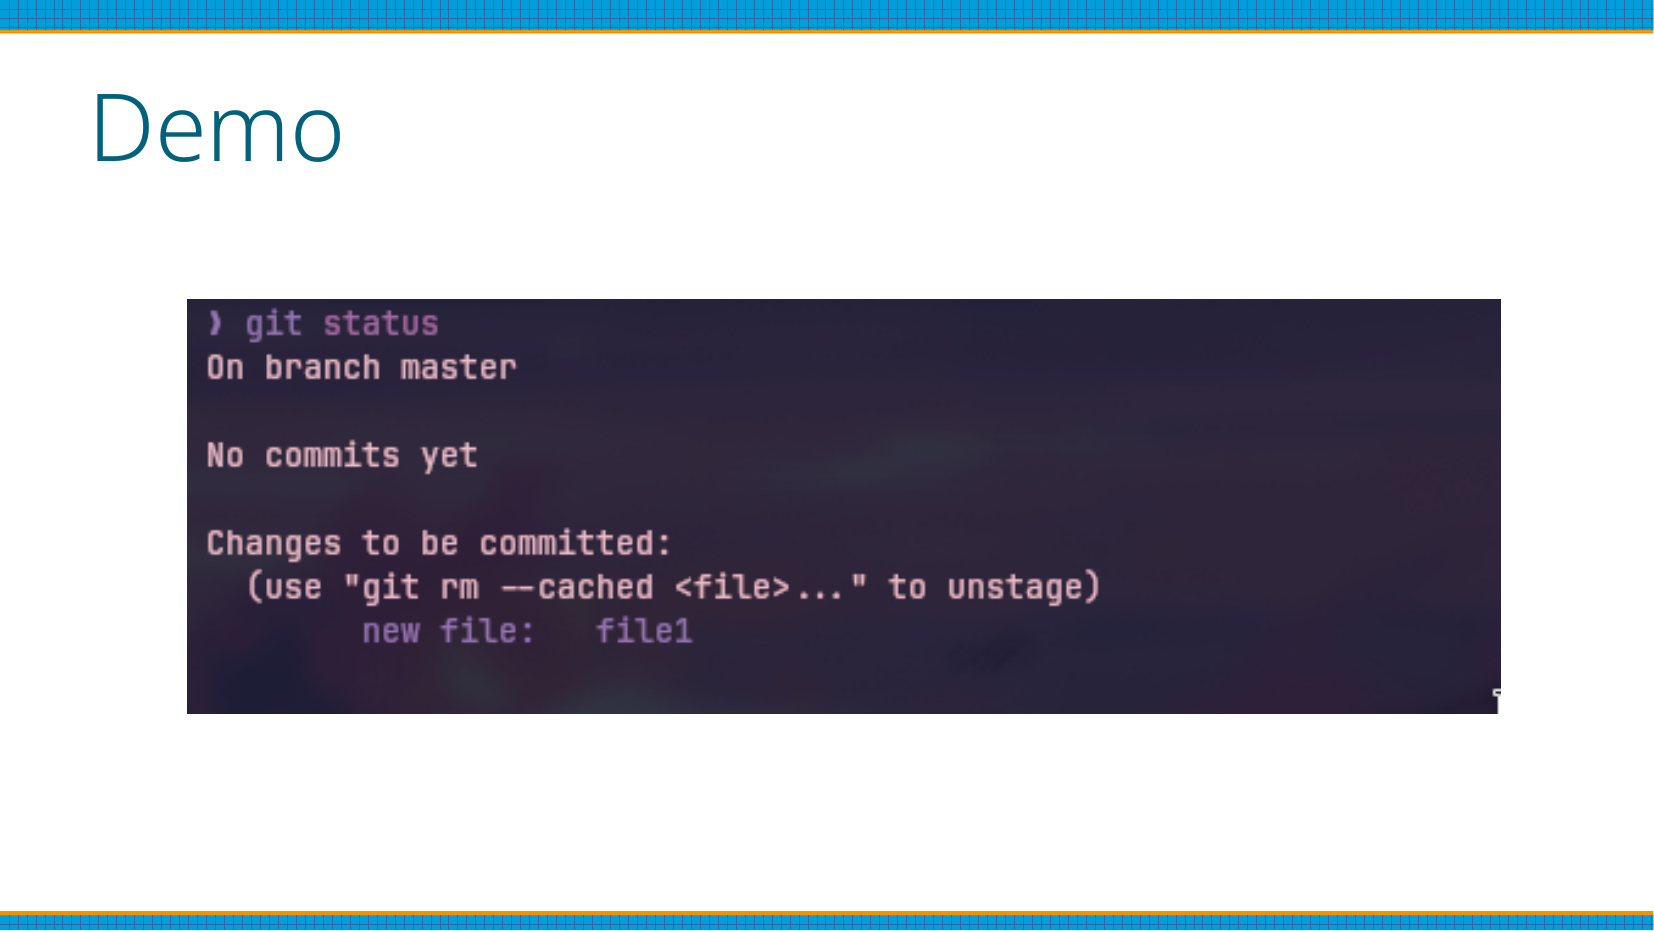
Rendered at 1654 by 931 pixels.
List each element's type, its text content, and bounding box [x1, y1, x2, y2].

title Demo [88, 44, 1565, 207]
picture [187, 299, 1501, 714]
